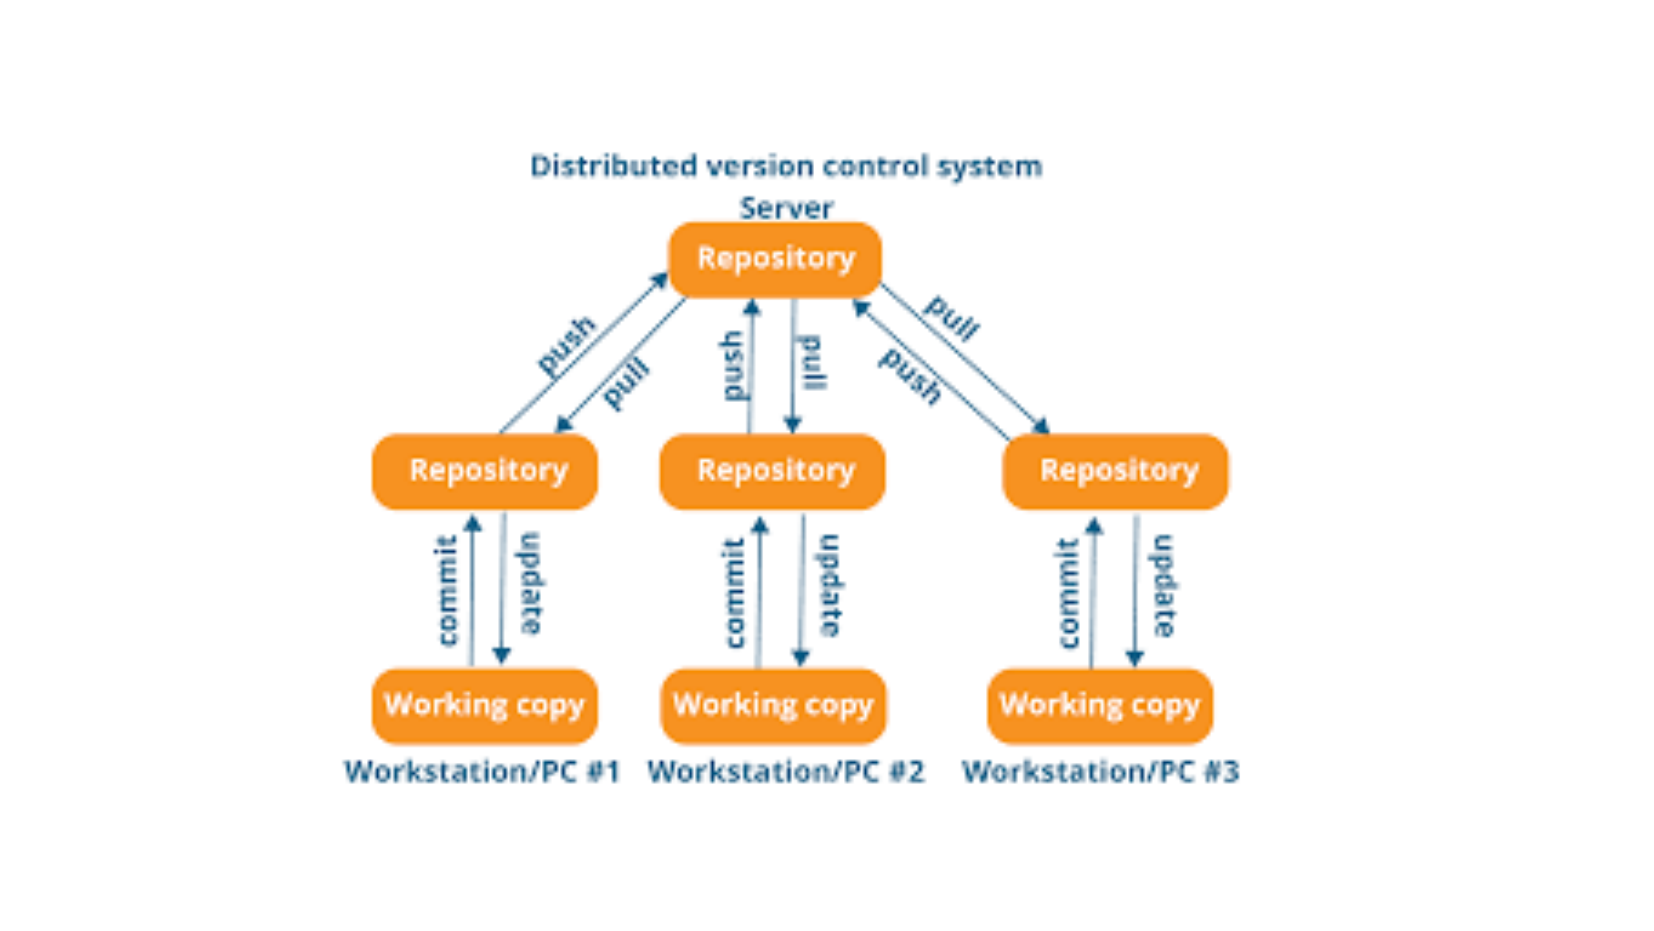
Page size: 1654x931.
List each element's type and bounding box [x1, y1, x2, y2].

picture [286, 140, 1291, 802]
